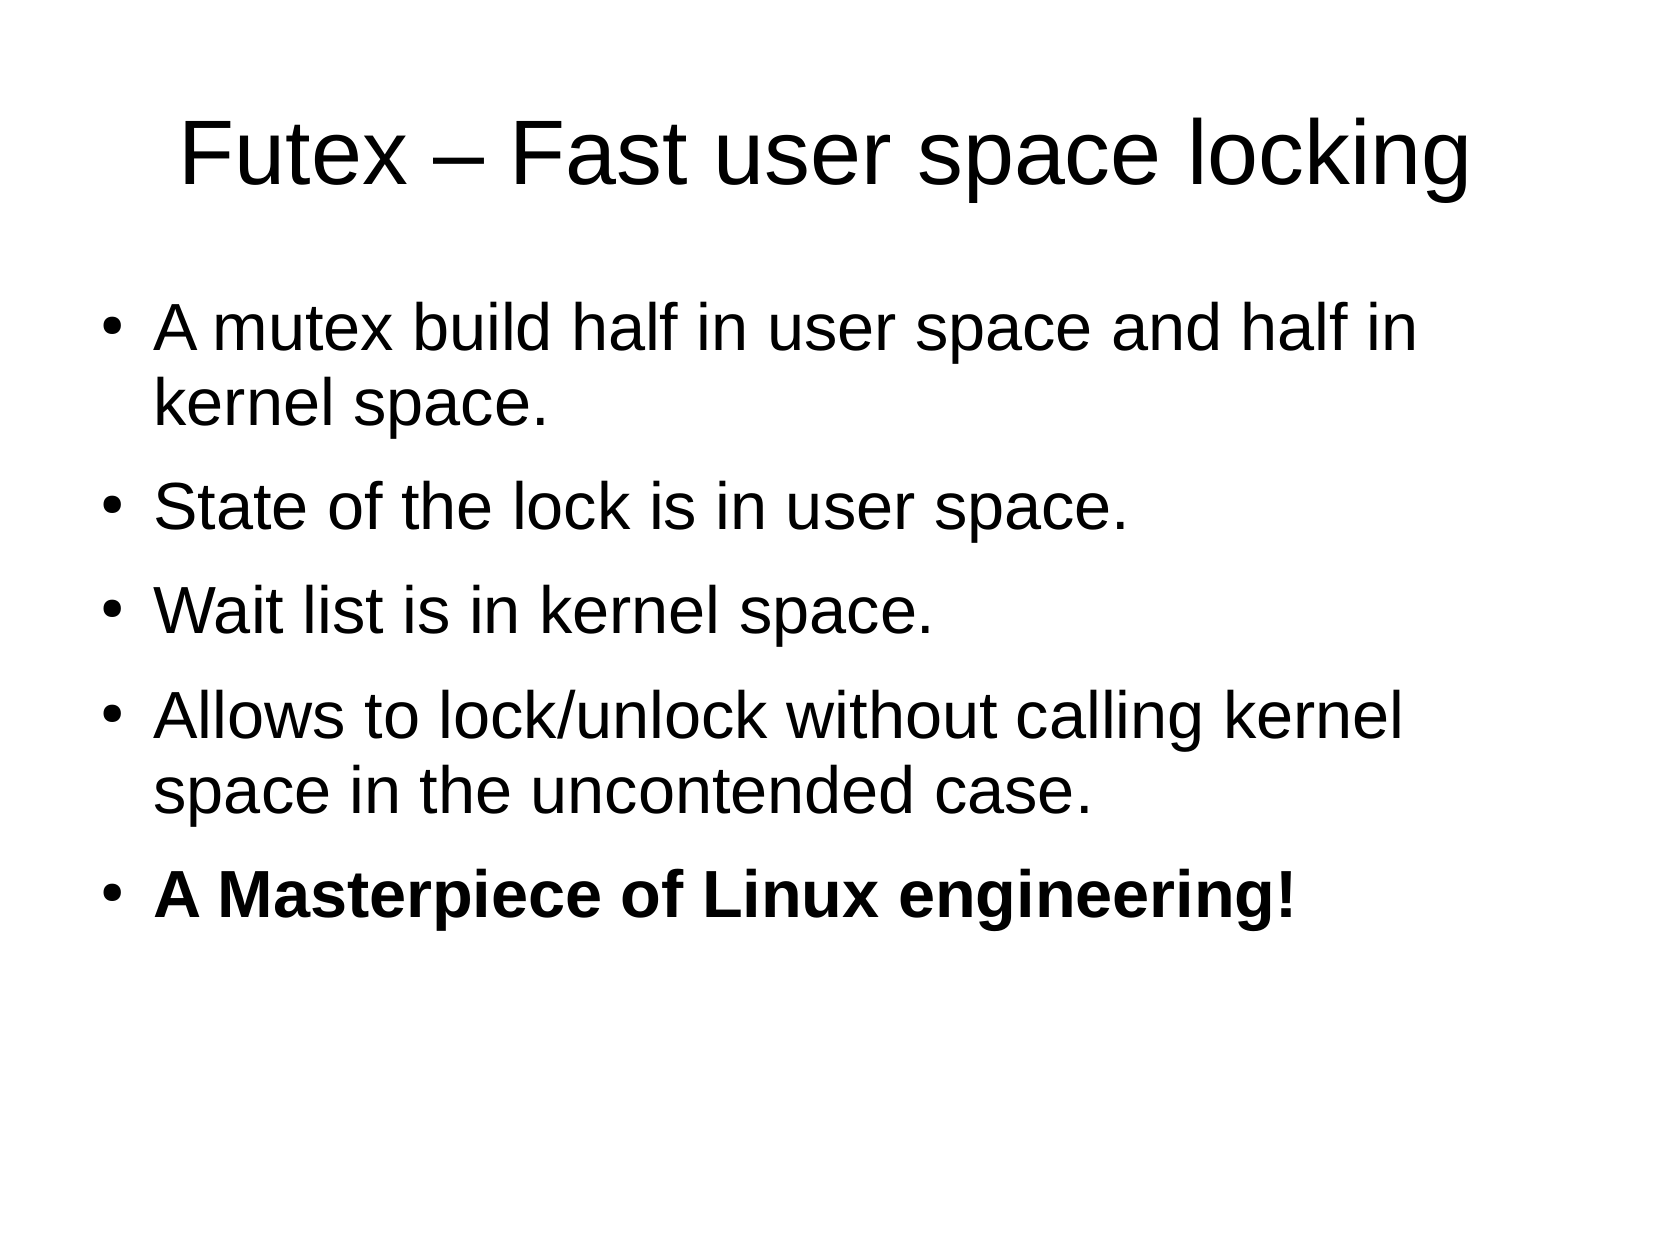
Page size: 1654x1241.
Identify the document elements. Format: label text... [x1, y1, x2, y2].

title Futex – Fast user space locking [82, 49, 1571, 257]
list A mutex build half in user space and half in kernel space. State of the lock is in user space. Wait list is in kernel space. Allows to lock/unlock without calling kernel space in the uncontended case. A Masterpiece of Linux engineering! [82, 290, 1571, 1010]
